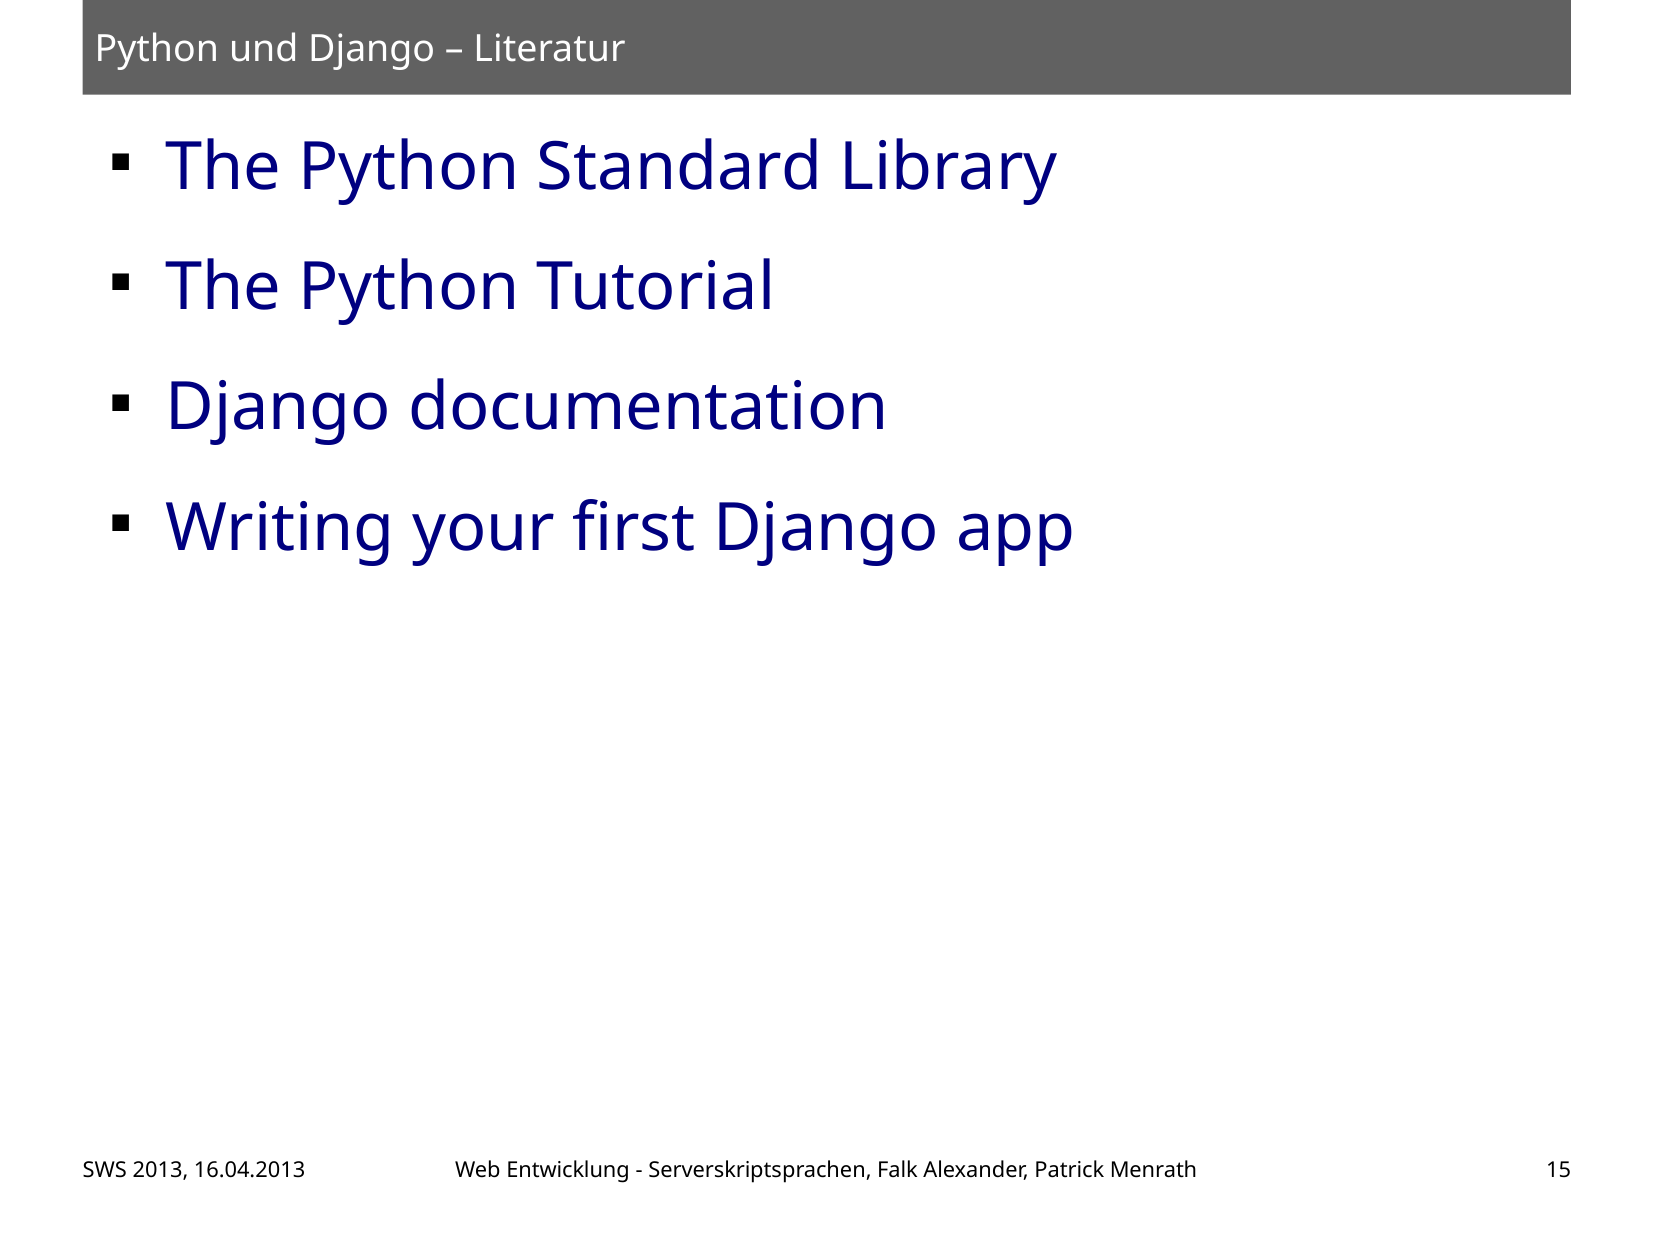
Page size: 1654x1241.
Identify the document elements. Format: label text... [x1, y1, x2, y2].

title Python und Django – Literatur [82, 0, 1571, 95]
list The Python Standard Library The Python Tutorial Django documentation Writing your first Django app [82, 106, 1571, 826]
